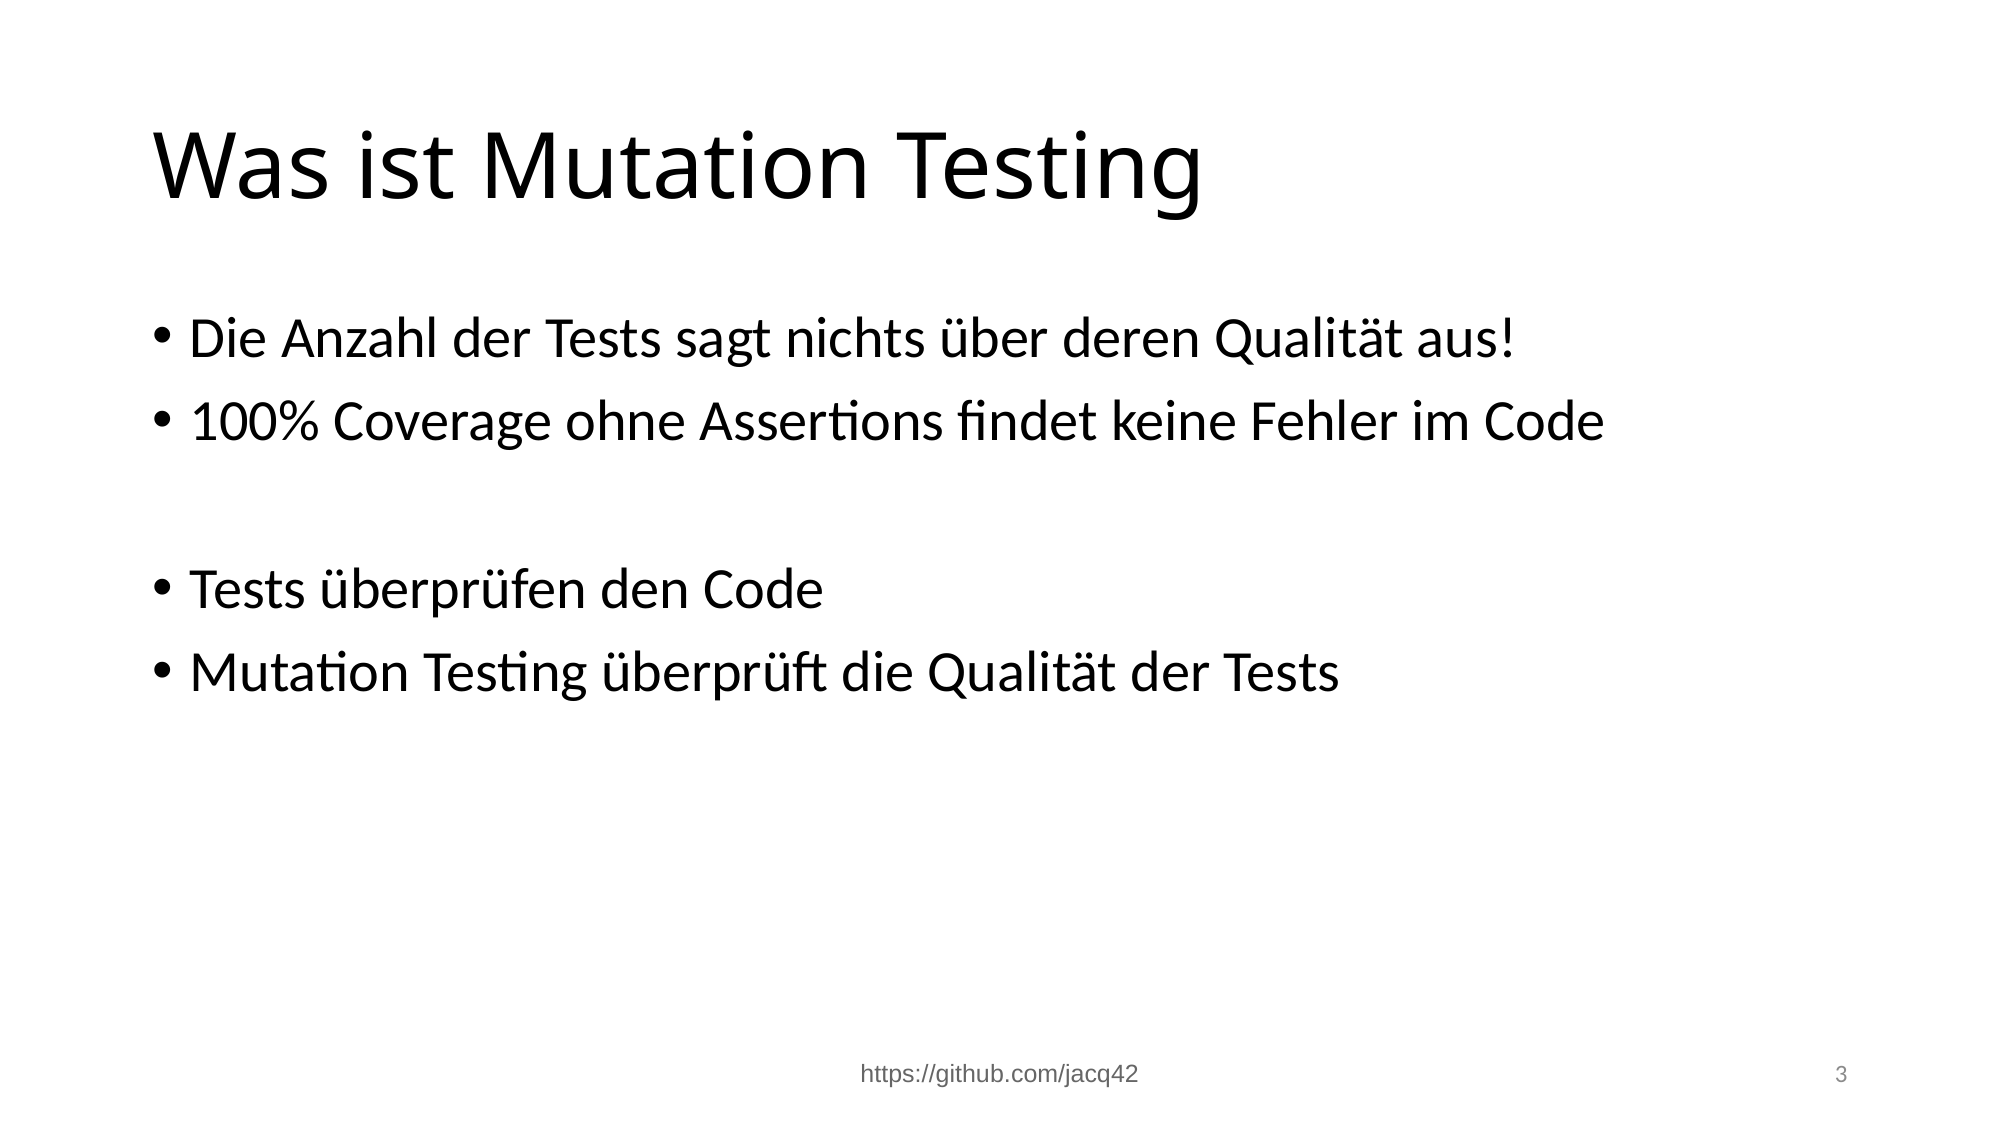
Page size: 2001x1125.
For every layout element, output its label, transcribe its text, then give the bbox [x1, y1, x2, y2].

title Was ist Mutation Testing [137, 59, 1863, 278]
list Die Anzahl der Tests sagt nichts über deren Qualität aus! 100% Coverage ohne Assertions findet keine Fehler im Code Tests überprüfen den Code Mutation Testing überprüft die Qualität der Tests [137, 299, 1863, 1014]
